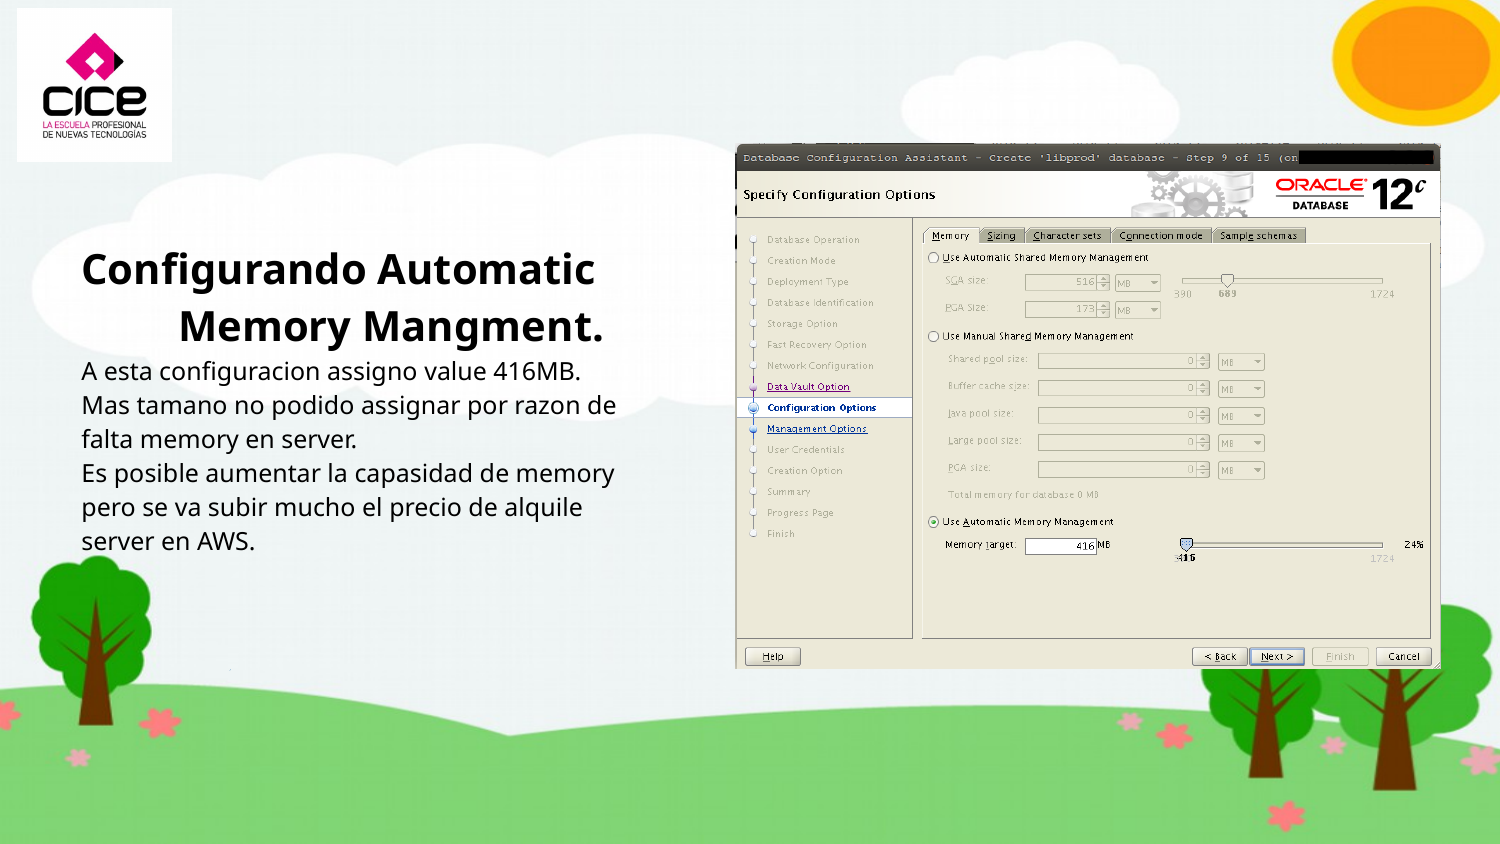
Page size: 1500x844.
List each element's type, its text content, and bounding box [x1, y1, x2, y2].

picture [0, 0, 1500, 844]
title Configurando Automatic Memory Mangment. A esta configuracion assigno value 416MB. Mas tamano no podido assignar por razon de falta memory en server. Es posible aumentar la capasidad de memory pero se va subir mucho el precio de alquile server en AWS. [81, 270, 646, 528]
